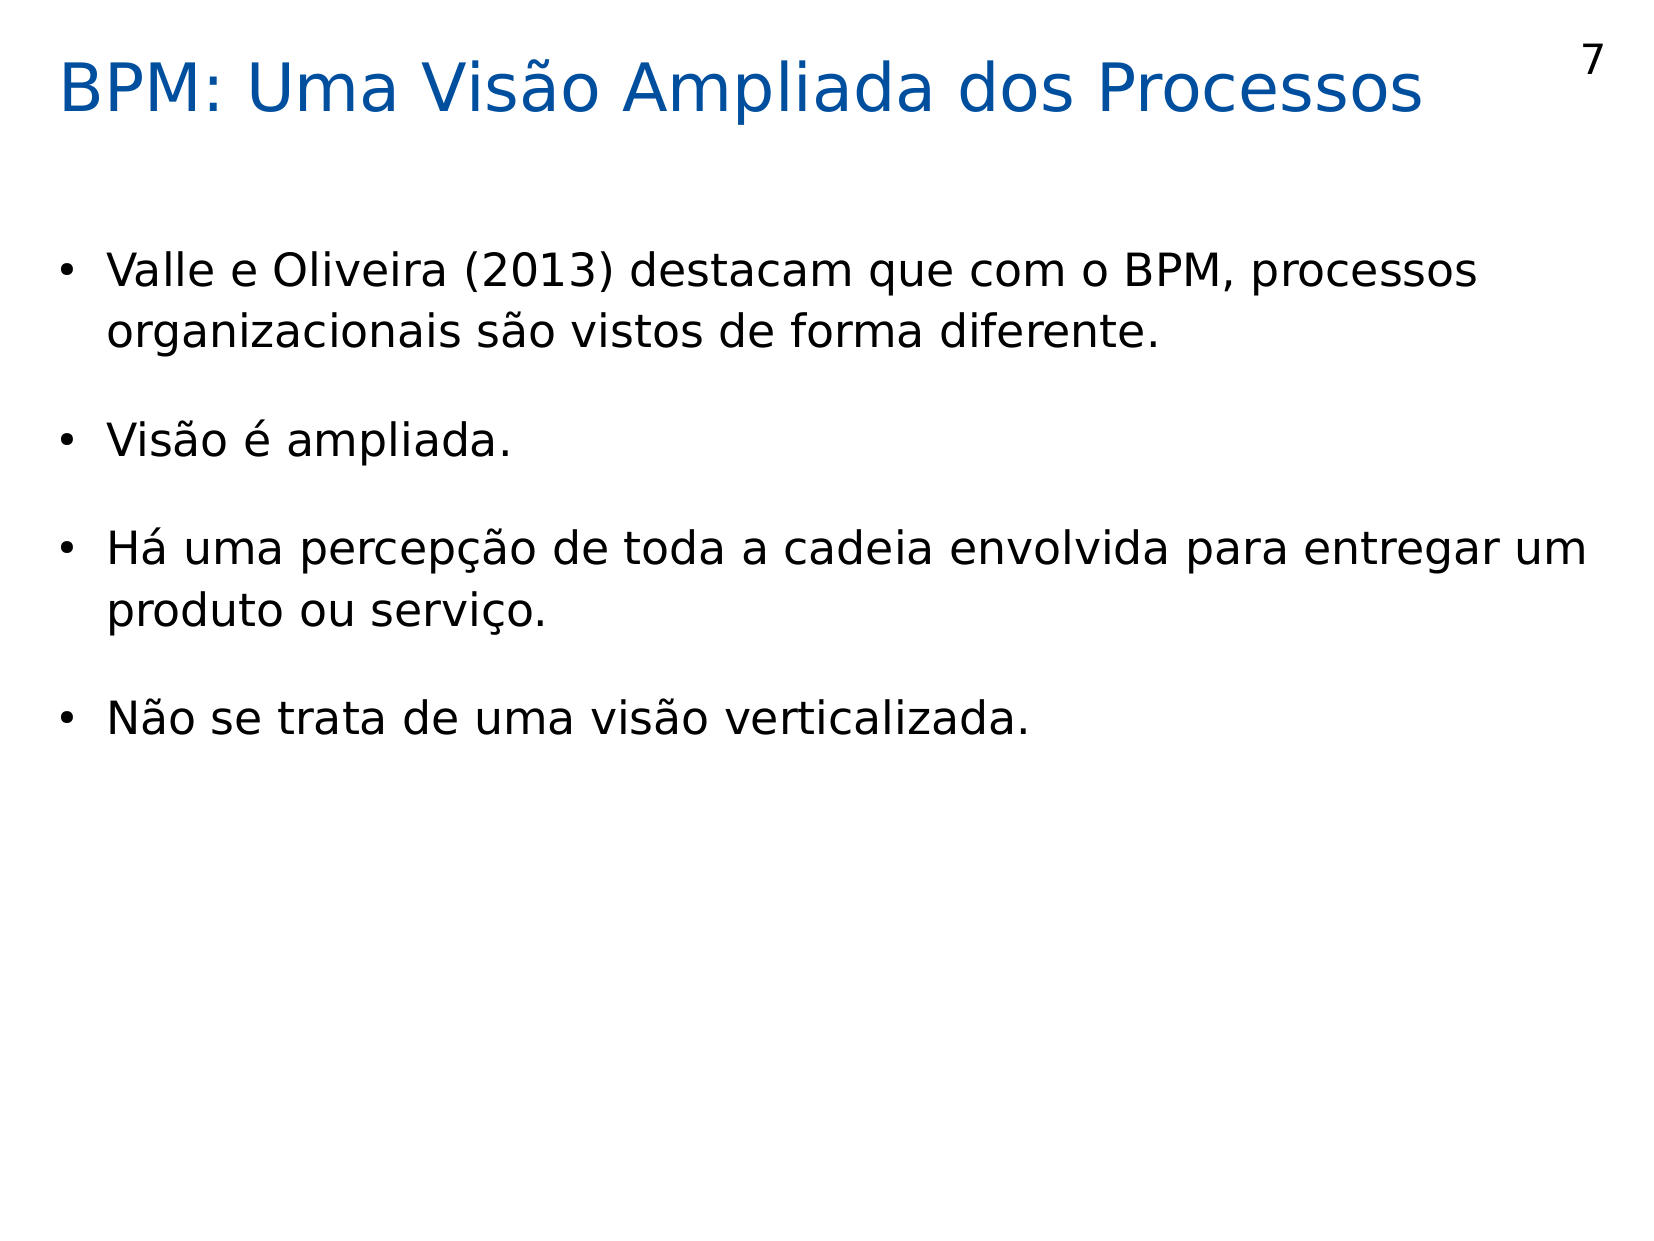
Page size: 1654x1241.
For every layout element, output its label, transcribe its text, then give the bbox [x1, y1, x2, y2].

title BPM: Uma Visão Ampliada dos Processos [59, 29, 1506, 148]
list Valle e Oliveira (2013) destacam que com o BPM, processos organizacionais são vistos de forma diferente. Visão é ampliada. Há uma percepção de toda a cadeia envolvida para entregar um produto ou serviço. Não se trata de uma visão verticalizada. [59, 236, 1595, 1211]
